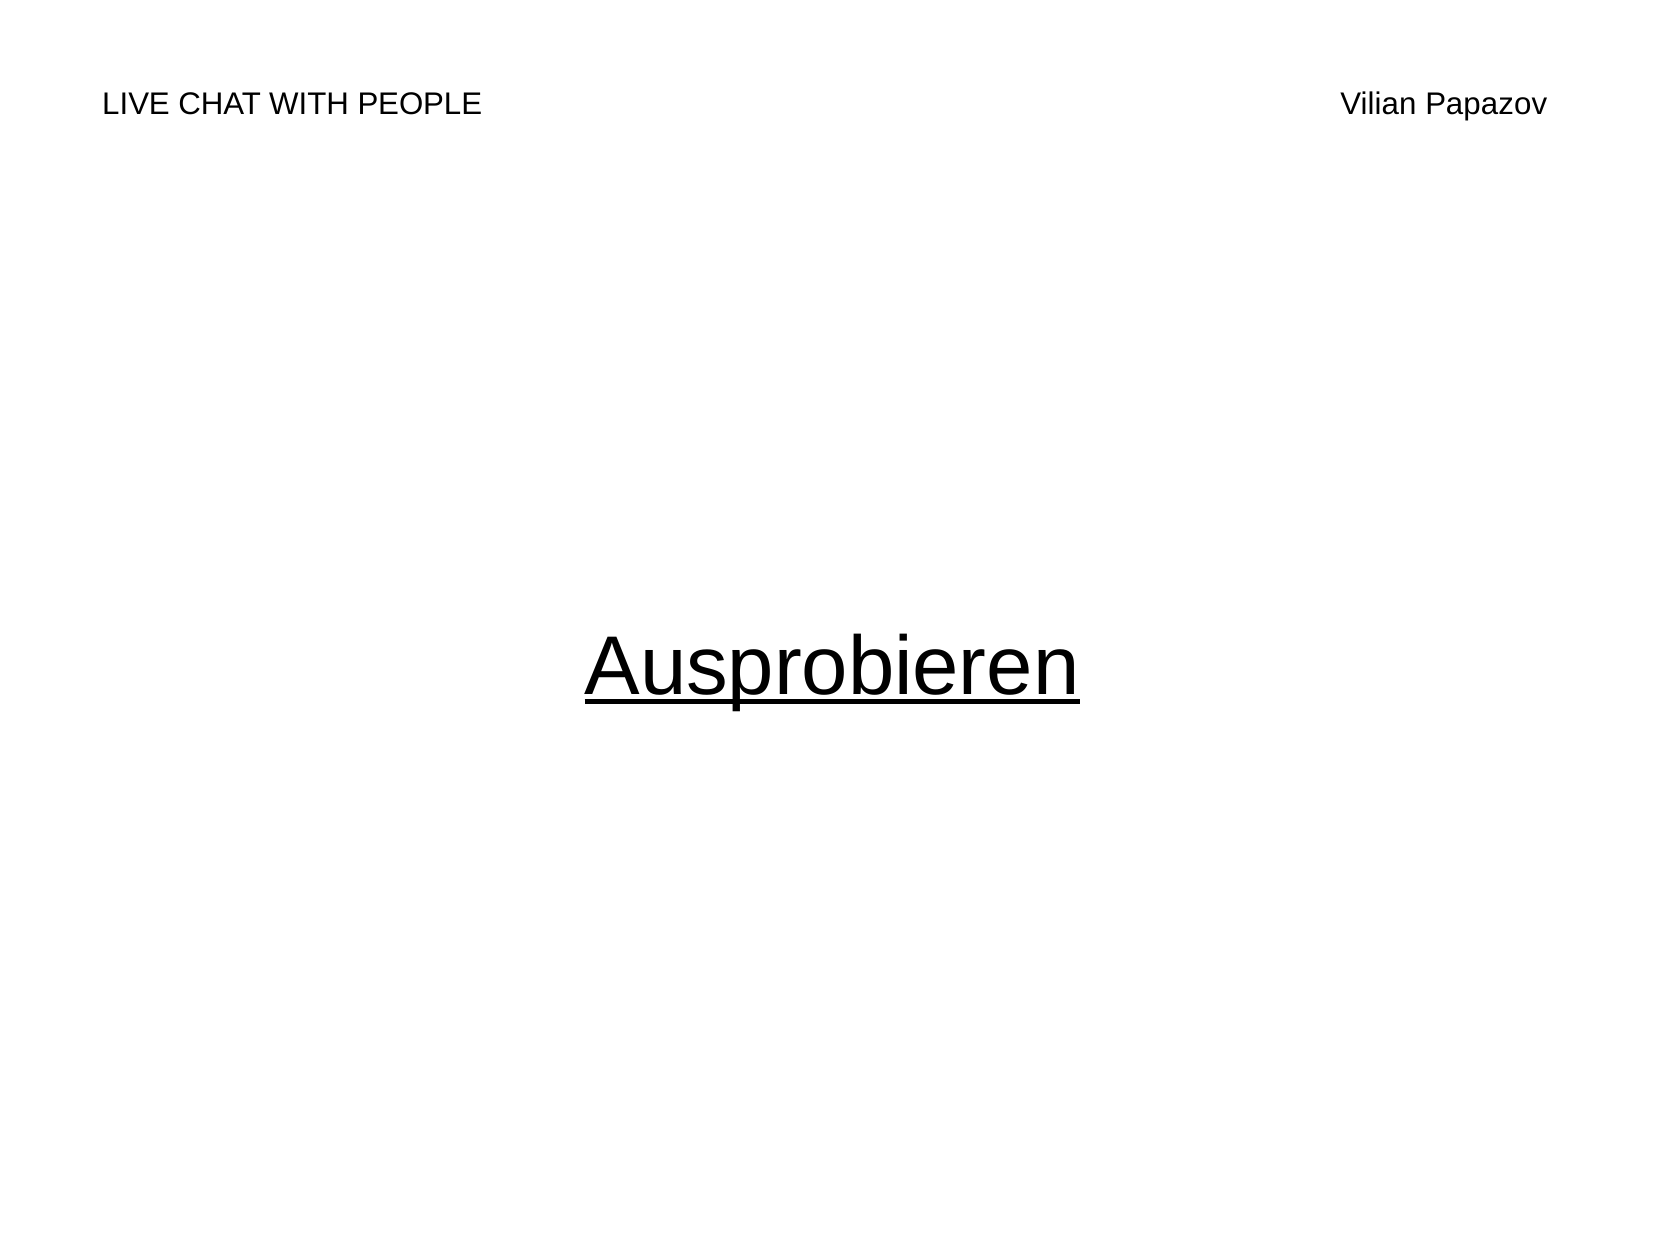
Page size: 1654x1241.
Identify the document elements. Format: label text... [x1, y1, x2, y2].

title LIVE CHAT WITH PEOPLE [82, 59, 502, 148]
title Vilian Papazov [1234, 59, 1654, 148]
list Ausprobieren [88, 147, 1565, 1152]
